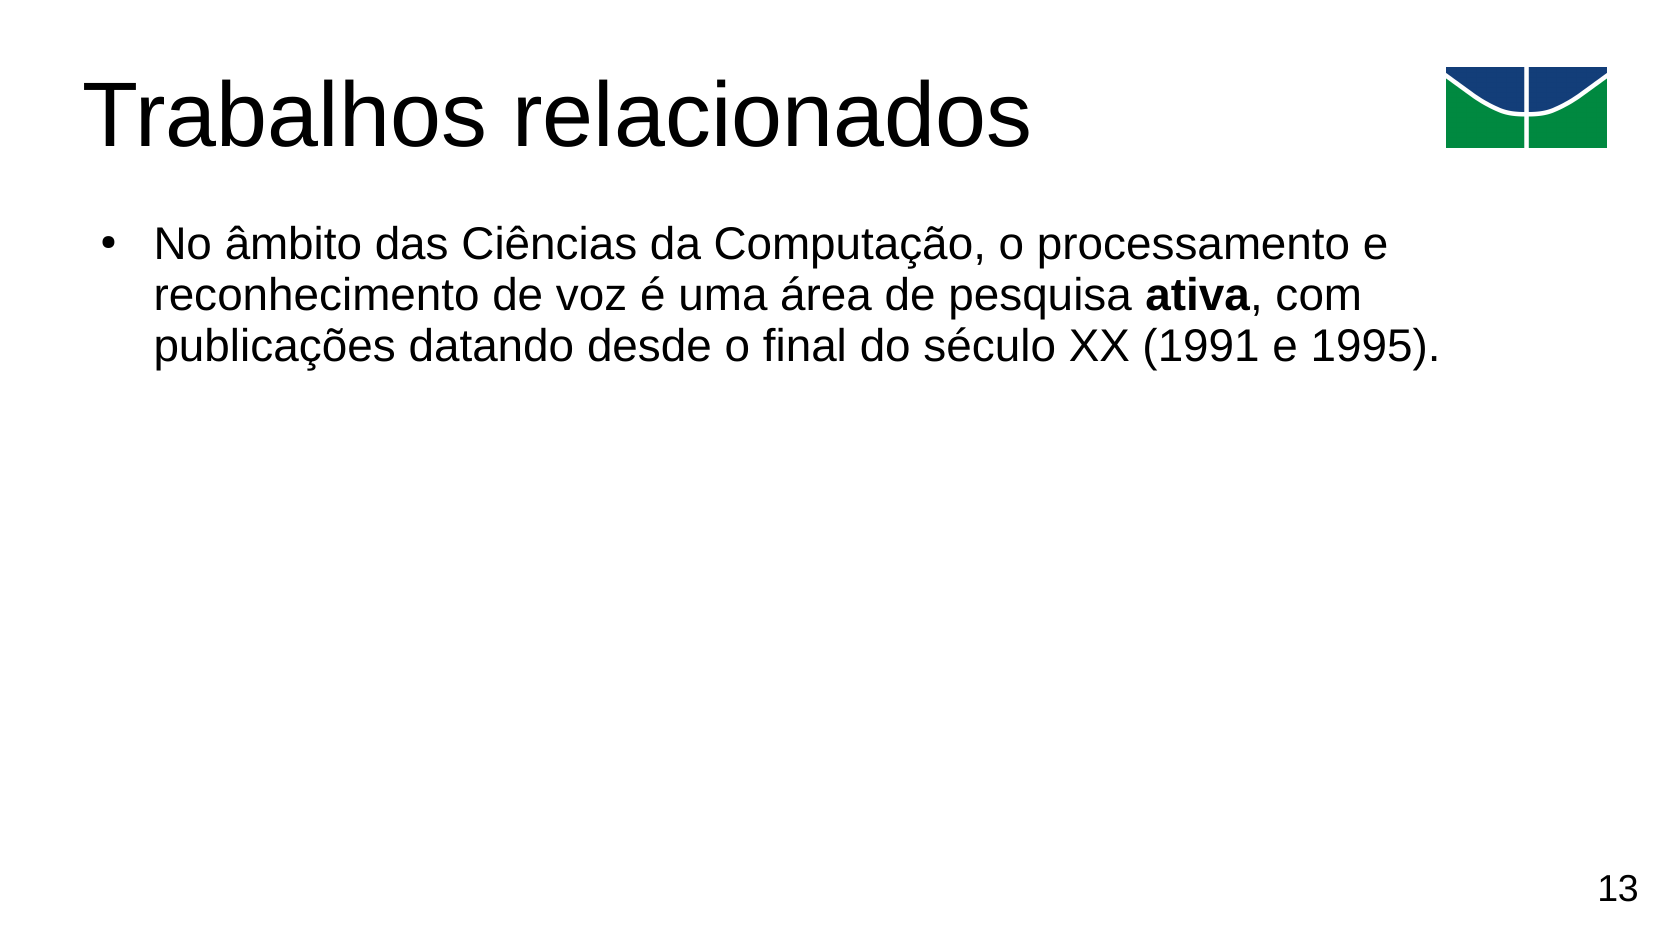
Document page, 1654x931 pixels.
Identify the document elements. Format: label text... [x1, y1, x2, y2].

text_box <number> [1024, 860, 1654, 931]
picture [1571, 67, 1607, 148]
list No âmbito das Ciências da Computação, o processamento e reconhecimento de voz é uma área de pesquisa ativa, com publicações datando desde o final do século XX (1991 e 1995). [82, 217, 1571, 758]
title Trabalhos relacionados [82, 37, 1571, 193]
